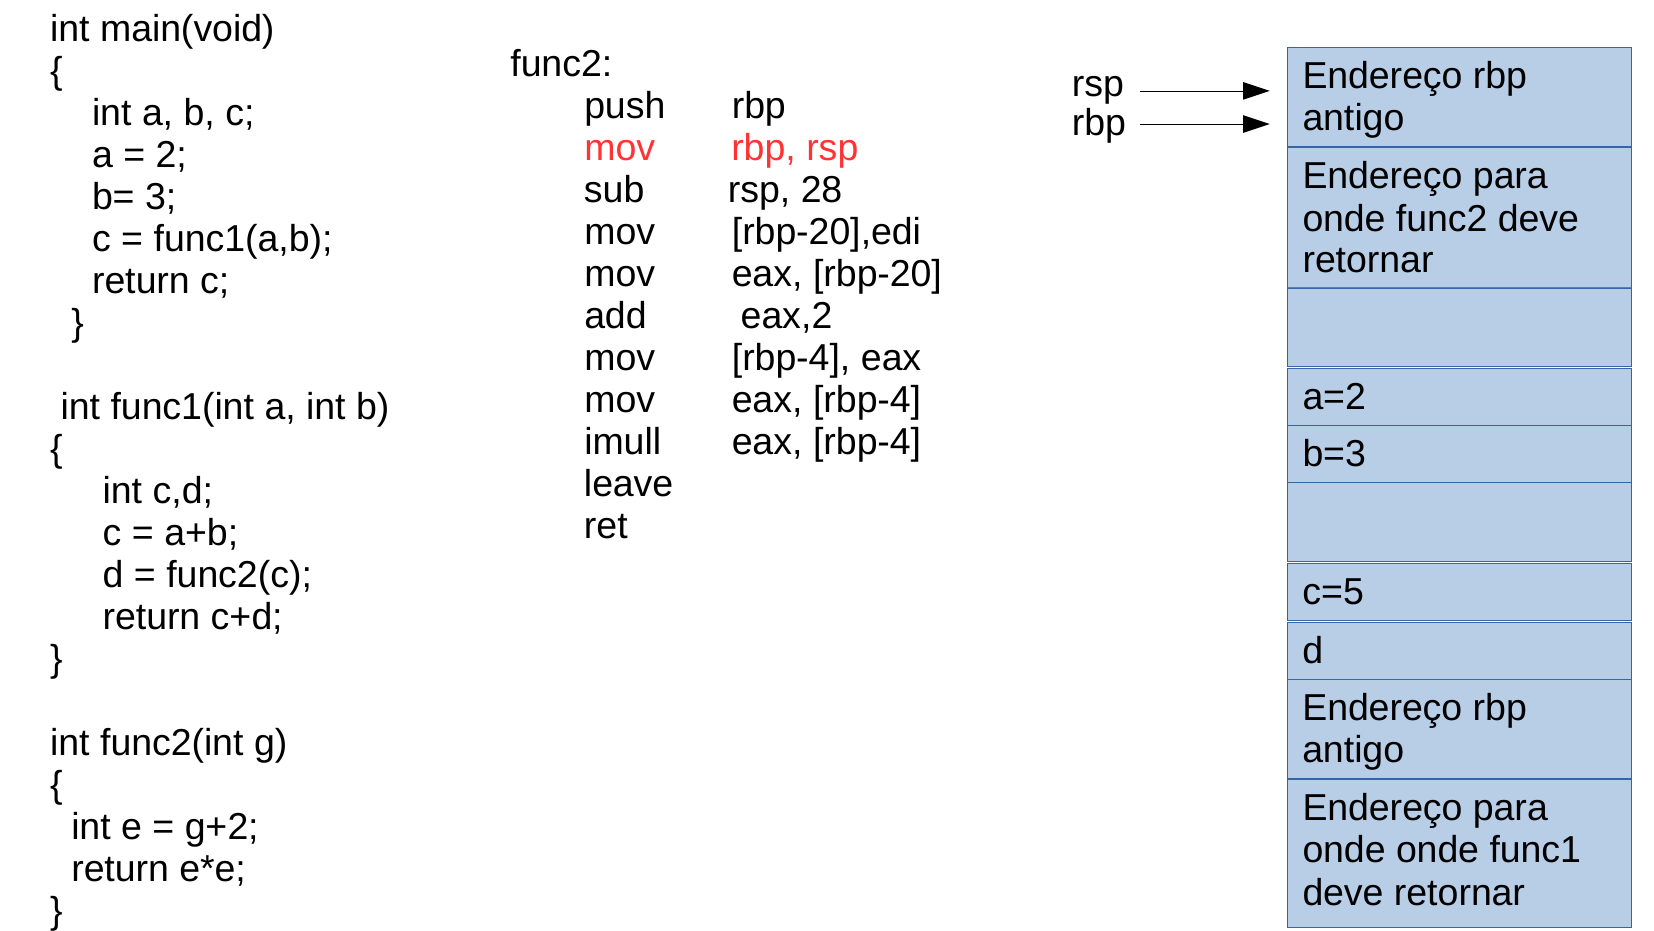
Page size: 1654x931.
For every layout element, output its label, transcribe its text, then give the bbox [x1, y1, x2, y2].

text_box Endereço para onde onde func1 deve retornar [1287, 779, 1632, 928]
text_box Endereço rbp antigo [1287, 47, 1632, 147]
text_box b=3 [1287, 426, 1632, 483]
text_box Endereço rbp antigo [1287, 680, 1632, 779]
text_box Endereço para onde func2 deve retornar [1287, 147, 1632, 289]
text_box d [1287, 622, 1632, 680]
text_box int main(void) { int a, b, c; a = 2; b= 3; c = func1(a,b); return c; } int func1(int a, int b) { int c,d; c = a+b; d = func2(c); return c+d; } int func2(int g) { int e = g+2; return e*e; } [35, 0, 449, 931]
text_box rbp [1057, 93, 1141, 151]
text_box a=2 [1287, 368, 1632, 426]
text_box rsp [1057, 55, 1139, 113]
text_box c=5 [1287, 563, 1632, 621]
text_box [1287, 483, 1632, 562]
text_box [1287, 289, 1632, 367]
text_box func2: push rbp mov rbp, rsp sub rsp, 28 mov [rbp-20],edi mov eax, [rbp-20] add eax,2 mov [rbp-4], eax mov eax, [rbp-4] imull eax, [rbp-4] leave ret [495, 35, 1028, 807]
